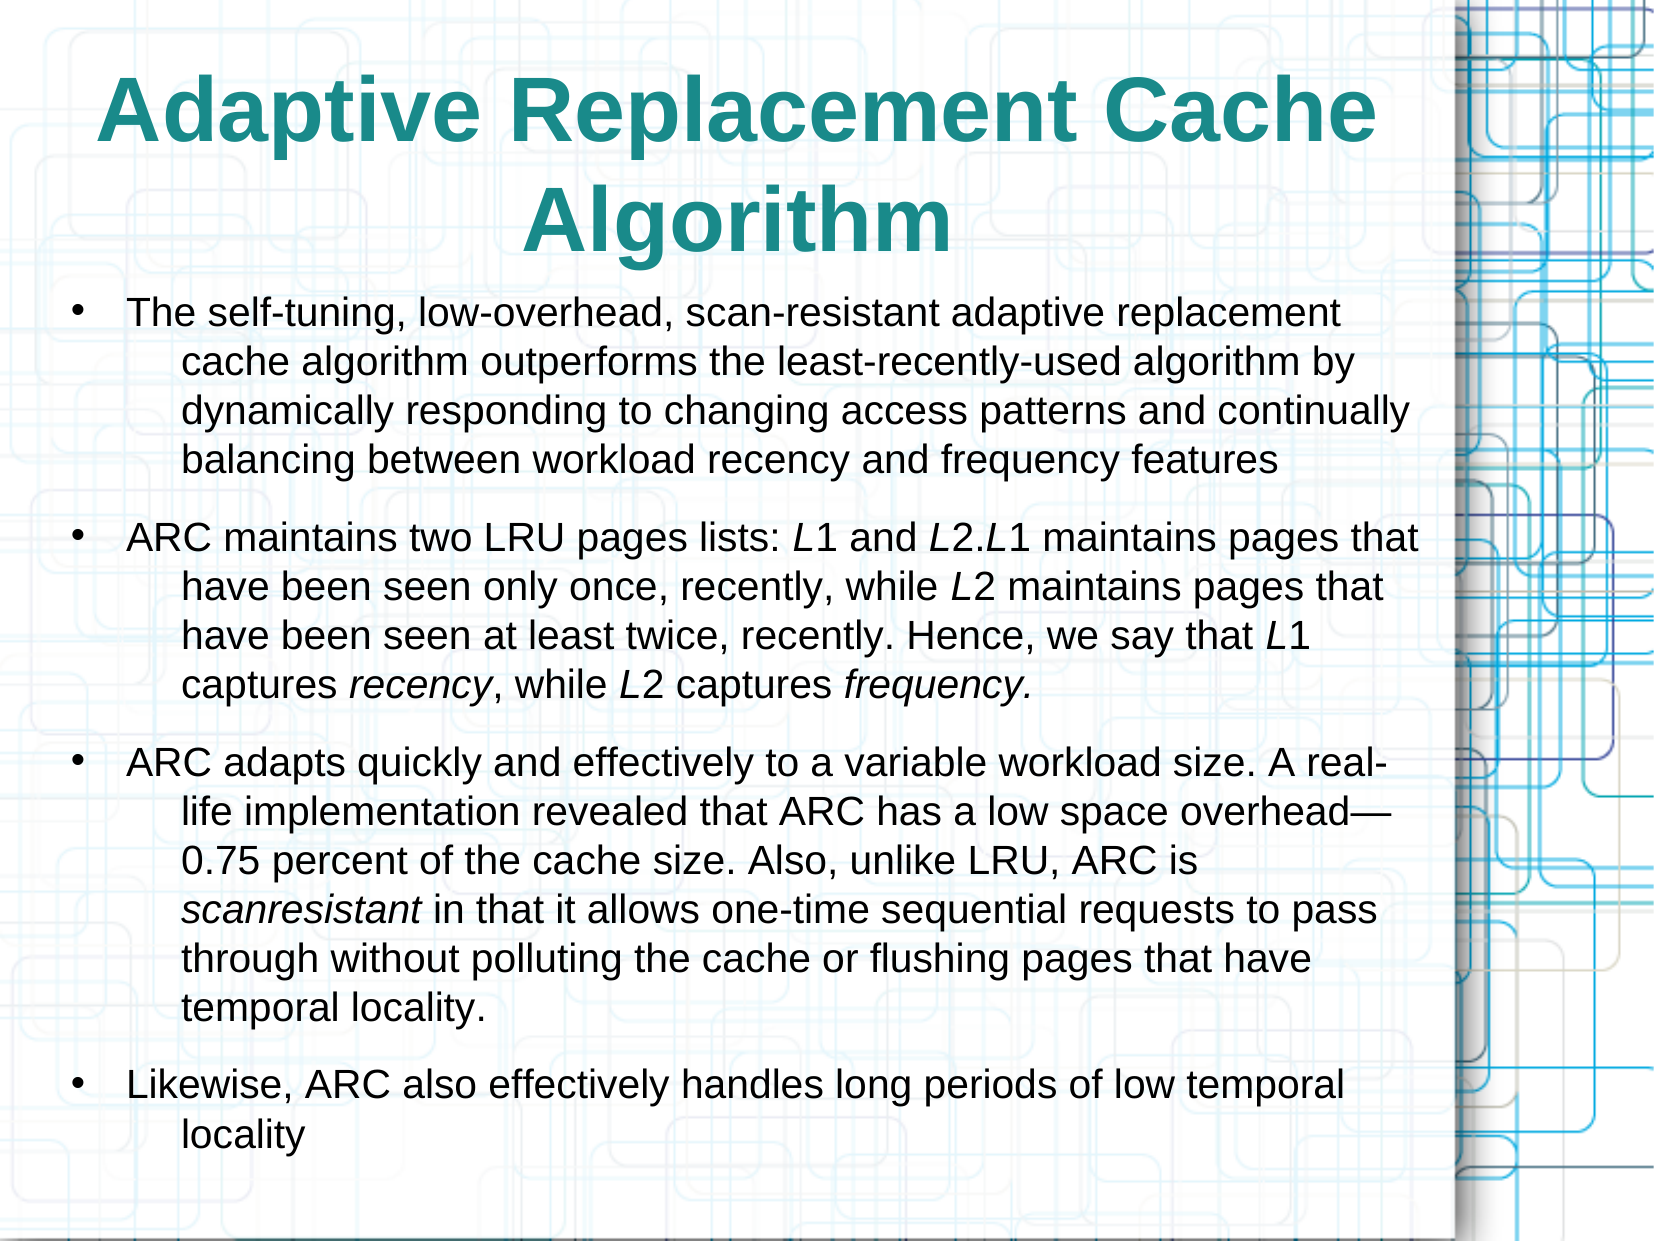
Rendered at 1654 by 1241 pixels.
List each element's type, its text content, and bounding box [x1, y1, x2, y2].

list The self-tuning, low-overhead, scan-resistant adaptive replacement cache algorithm outperforms the least-recently-used algorithm by dynamically responding to changing access patterns and continually balancing between workload recency and frequency features ARC maintains two LRU pages lists: L1 and L2.L1 maintains pages that have been seen only once, recently, while L2 maintains pages that have been seen at least twice, recently. Hence, we say that L1 captures recency, while L2 captures frequency. ARC adapts quickly and effectively to a variable workload size. A real-life implementation revealed that ARC has a low space overhead—0.75 percent of the cache size. Also, unlike LRU, ARC is scanresistant in that it allows one-time sequential requests to pass through without polluting the cache or flushing pages that have temporal locality. Likewise, ARC also effectively handles long periods of low temporal locality [70, 285, 1439, 1196]
title Adaptive Replacement Cache Algorithm [58, 49, 1418, 257]
picture [0, 0, 1654, 1241]
